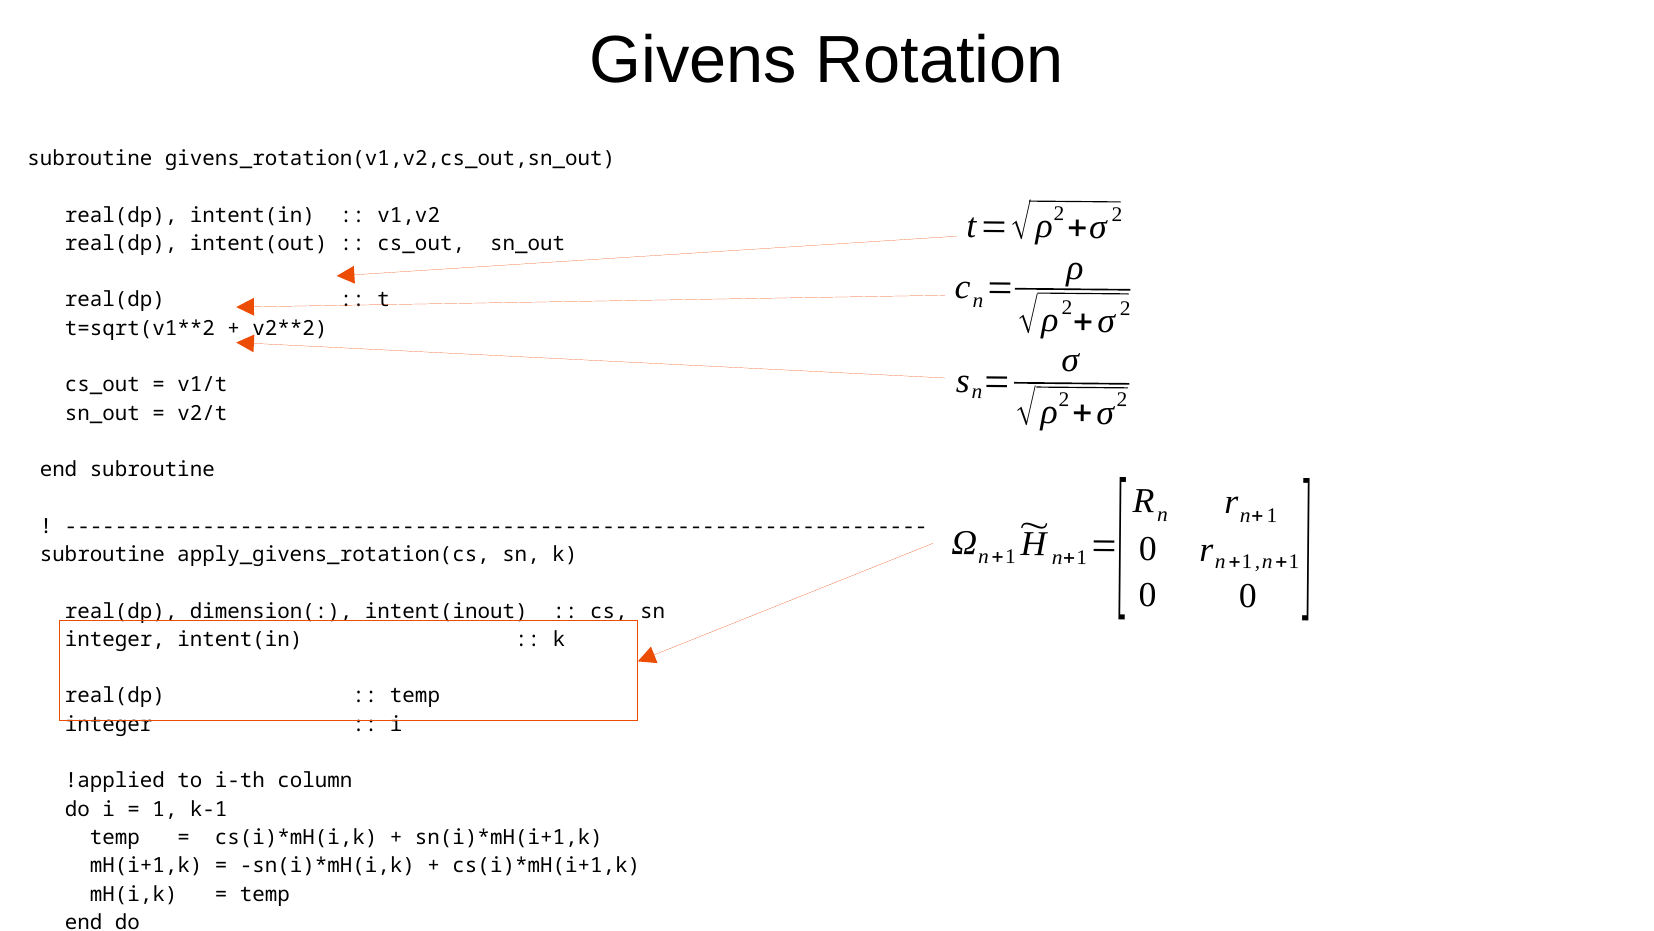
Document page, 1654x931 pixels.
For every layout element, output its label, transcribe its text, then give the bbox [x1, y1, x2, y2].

text_box subroutine givens_rotation(v1,v2,cs_out,sn_out) real(dp), intent(in) :: v1,v2 real(dp), intent(out) :: cs_out, sn_out real(dp) :: t t=sqrt(v1**2 + v2**2) cs_out = v1/t sn_out = v2/t end subroutine ! --------------------------------------------------------------------- subroutine apply_givens_rotation(cs, sn, k) real(dp), dimension(:), intent(inout) :: cs, sn integer, intent(in) :: k real(dp) :: temp integer :: i !applied to i-th column do i = 1, k-1 temp = cs(i)*mH(i,k) + sn(i)*mH(i+1,k) mH(i+1,k) = -sn(i)*mH(i,k) + cs(i)*mH(i+1,k) mH(i,k) = temp end do ! update the next sin cos values for rotation call givens_rotation(mH(k,k), mH(k+1,k), cs(k), sn(k)) ! eliminate H(i,i-1) mH(k,k) = cs(k)*mH(k,k) + sn(k)*mH(k+1,k) mH(k+1,k) = 0.0_dp end subroutine [0, 135, 969, 931]
title Givens Rotation [0, 0, 1654, 119]
chart [944, 197, 1143, 433]
chart [941, 473, 1322, 624]
